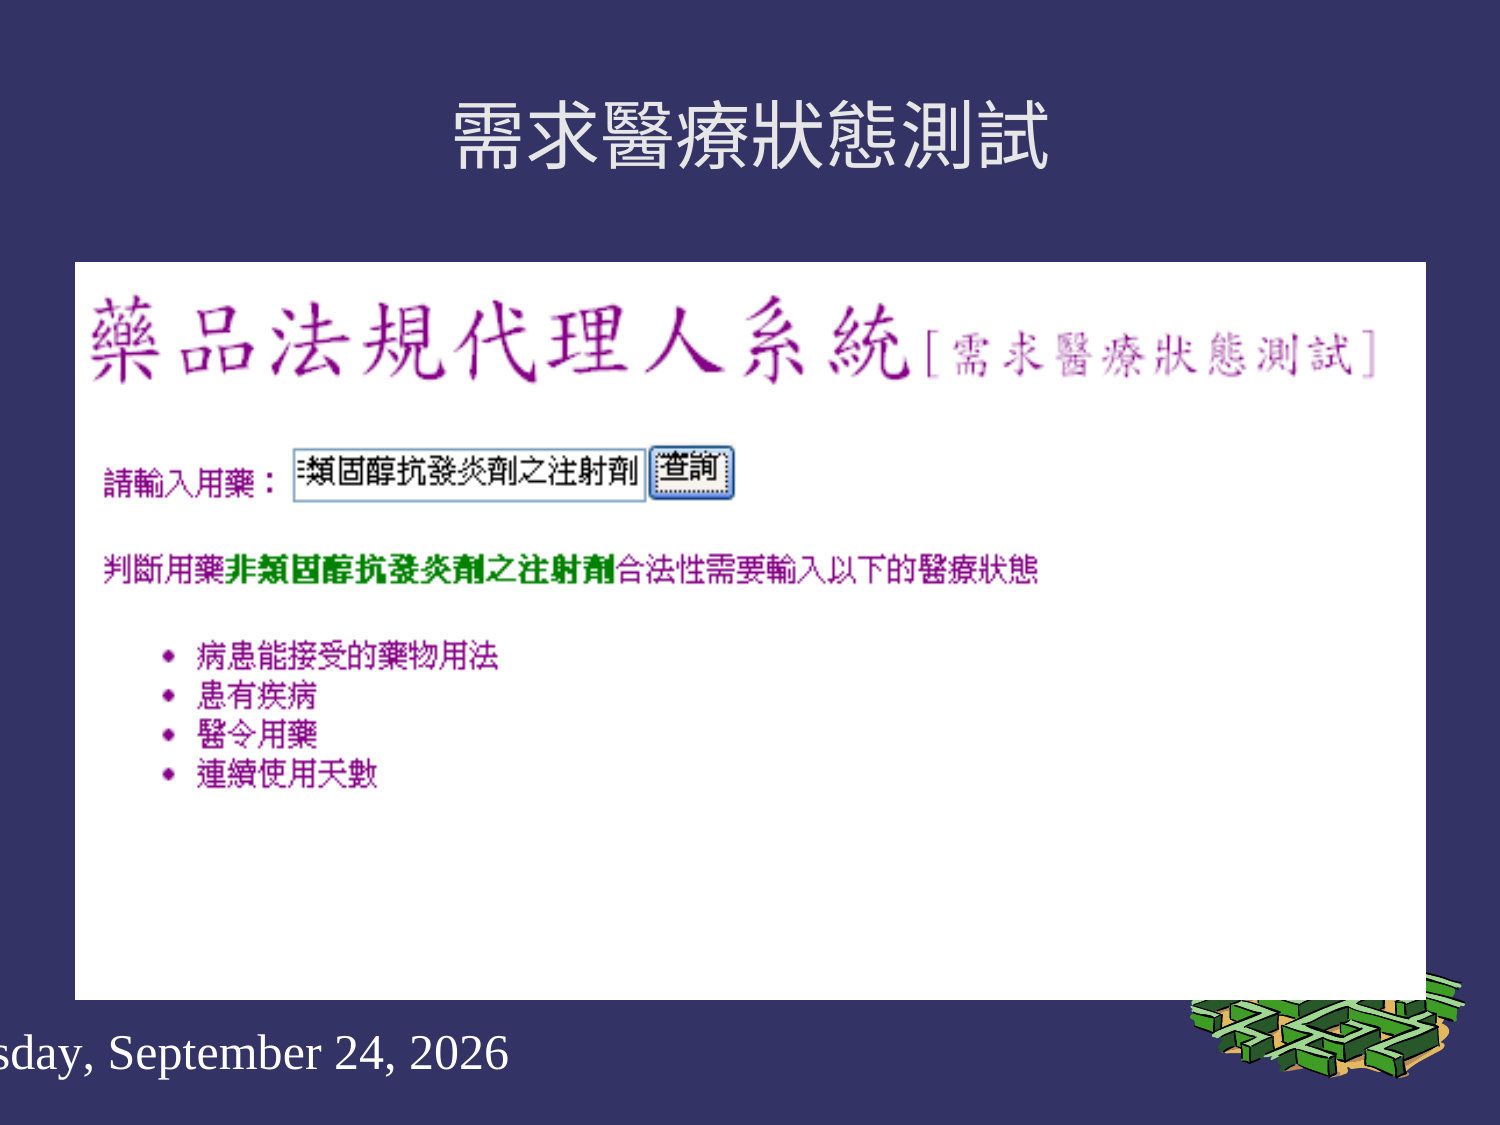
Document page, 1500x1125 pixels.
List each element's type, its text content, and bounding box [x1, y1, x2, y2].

title 需求醫療狀態測試 [75, 37, 1426, 225]
picture [75, 262, 1426, 1000]
